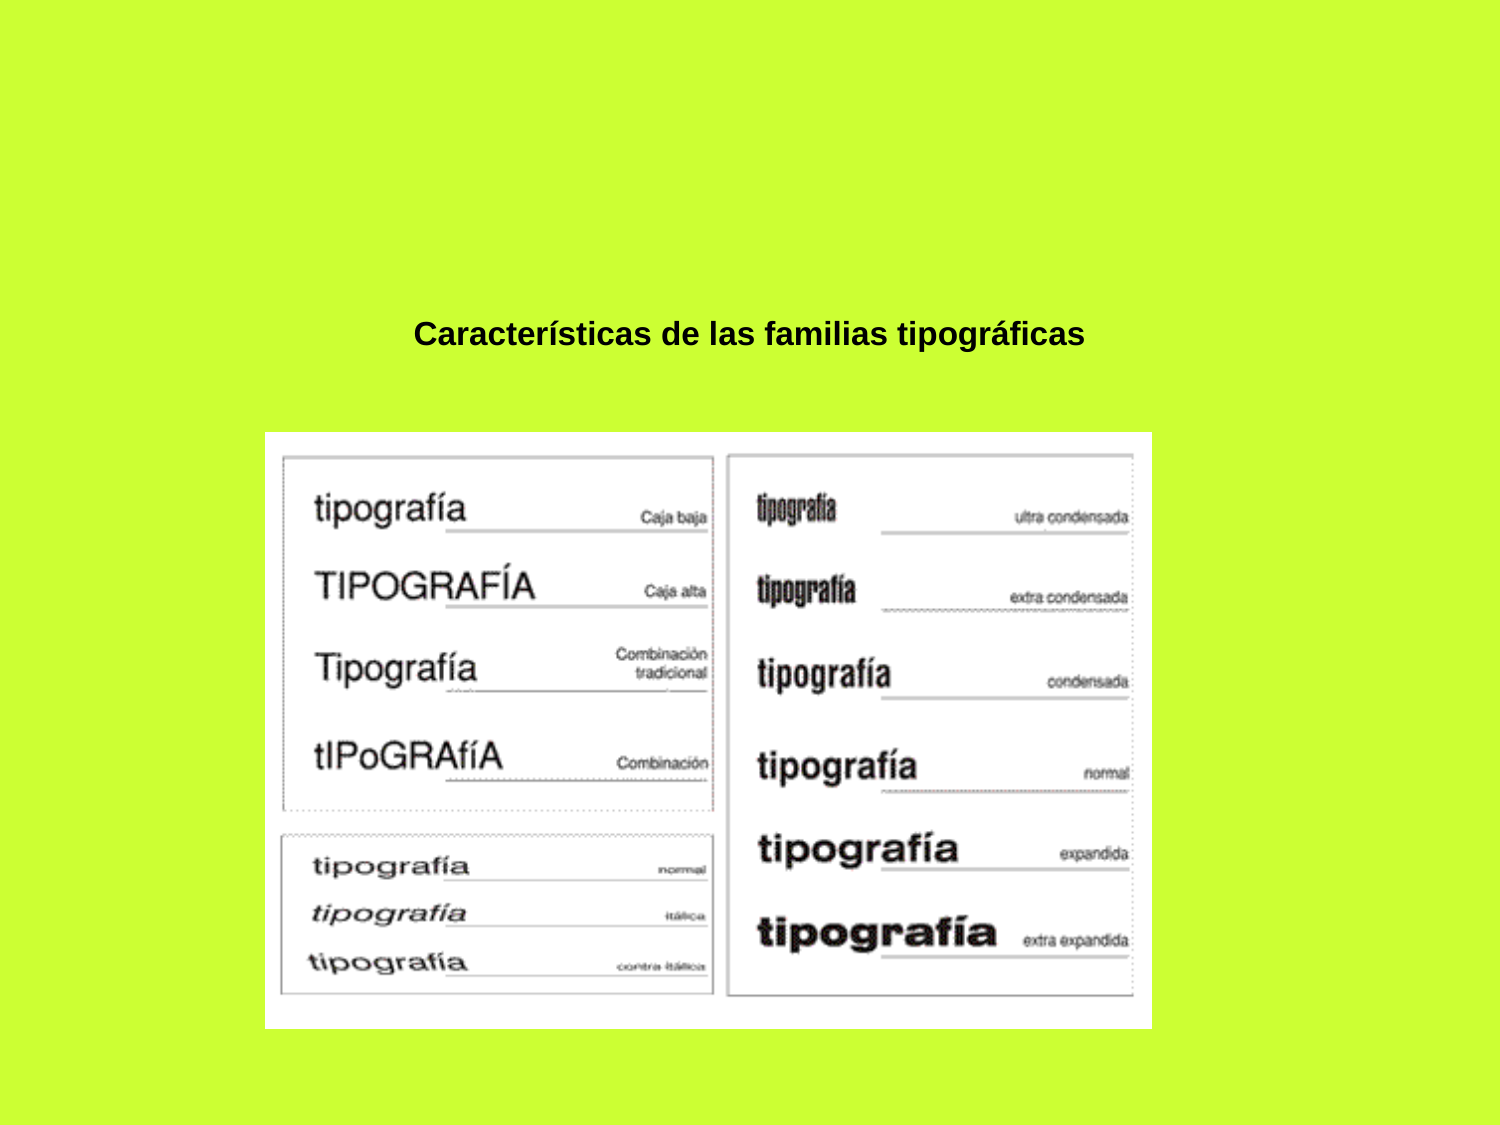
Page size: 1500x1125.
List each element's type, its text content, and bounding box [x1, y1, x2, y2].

text_box Características de las familias tipográficas [0, 304, 1500, 810]
picture [265, 432, 1152, 1029]
